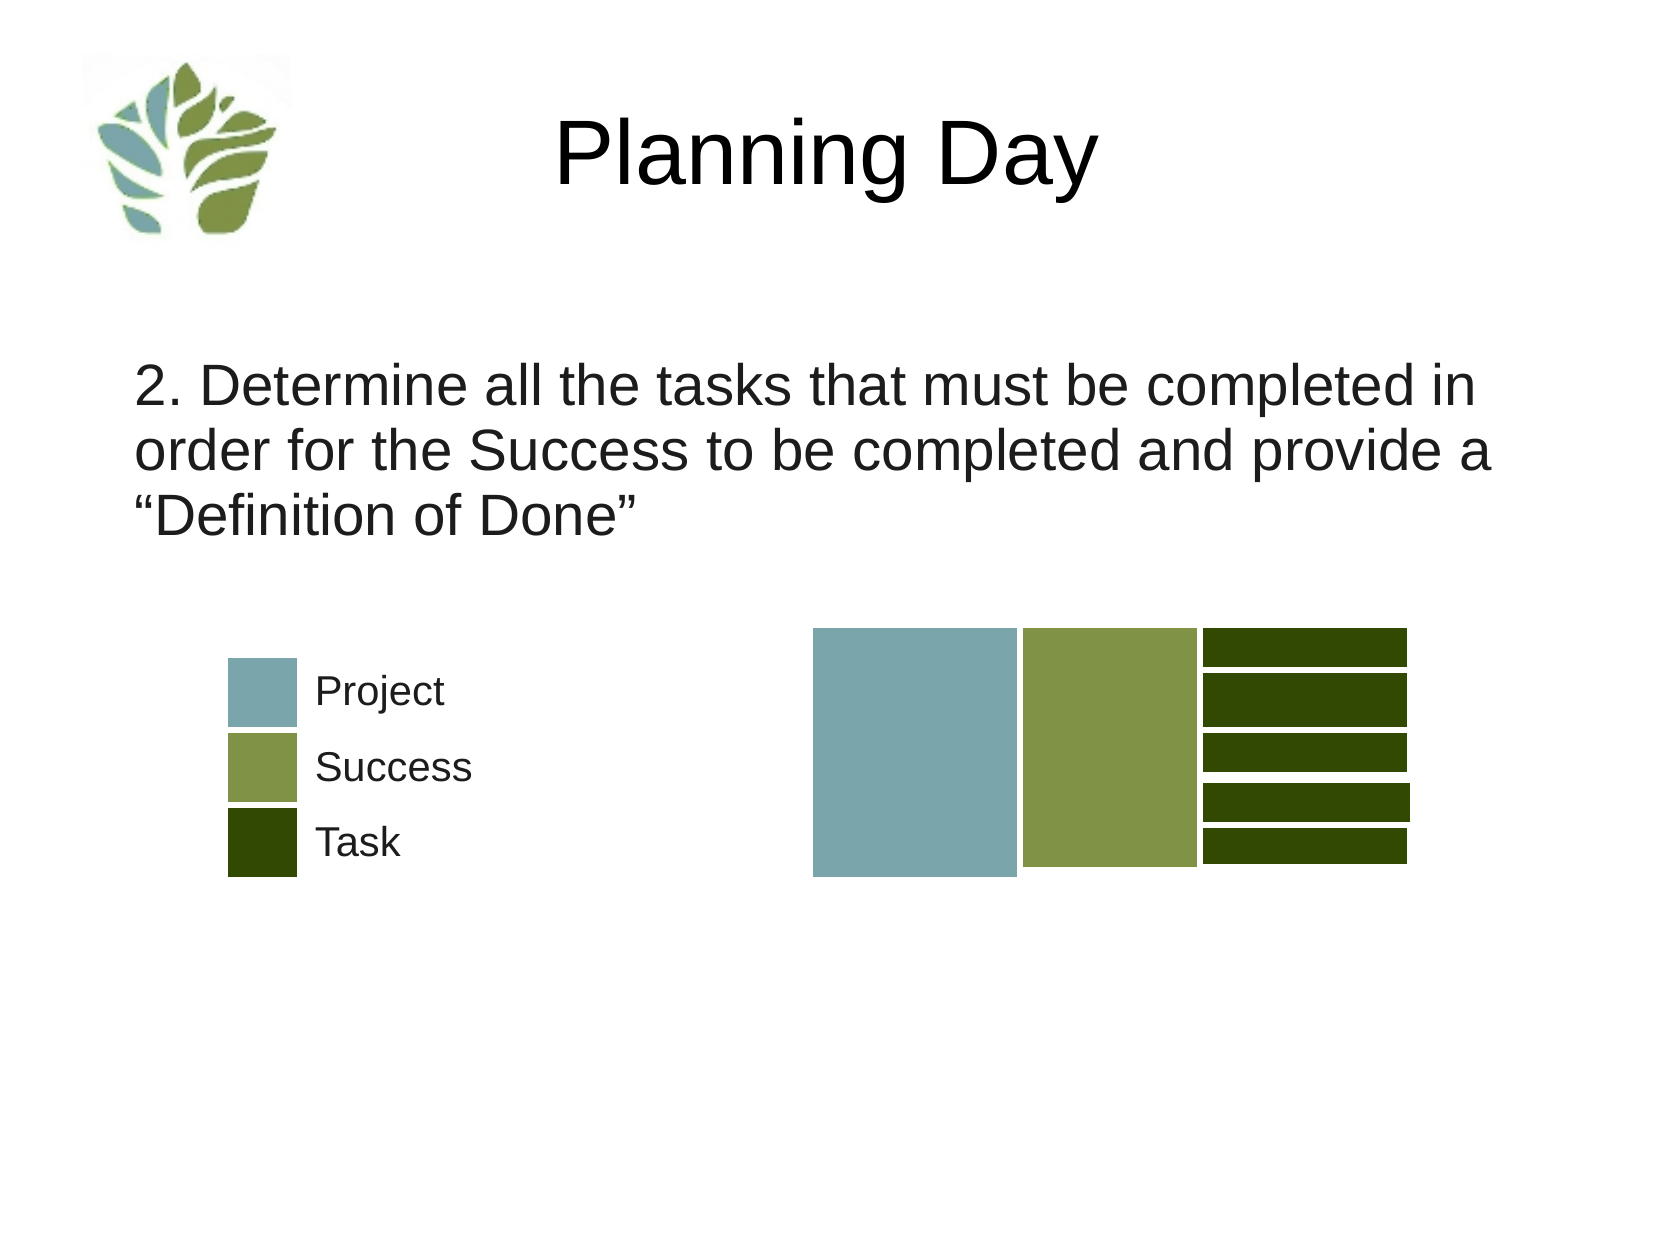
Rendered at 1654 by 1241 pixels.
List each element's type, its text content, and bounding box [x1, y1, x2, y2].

title Planning Day [291, 49, 1571, 257]
text_box Project [300, 659, 586, 722]
text_box Task [300, 811, 586, 873]
picture [82, 49, 291, 258]
text_box Success [300, 736, 586, 798]
text_box 2. Determine all the tasks that must be completed in order for the Success to be completed and provide a “Definition of Done” [120, 345, 1531, 555]
text_box [810, 625, 1414, 881]
text_box [225, 655, 301, 881]
